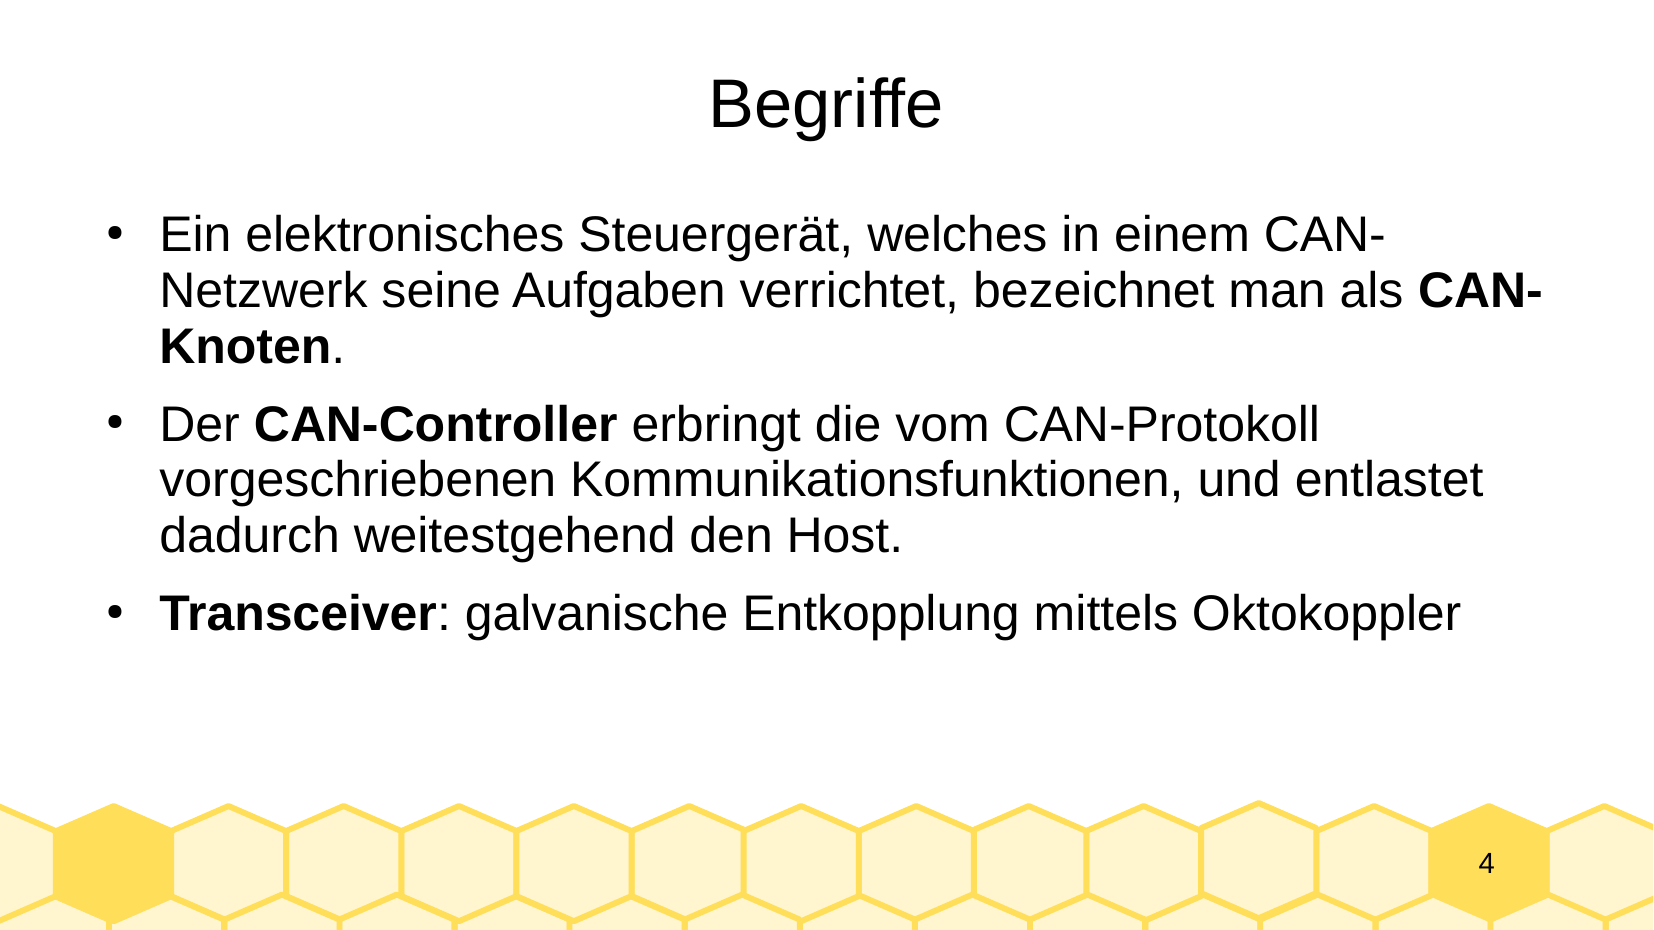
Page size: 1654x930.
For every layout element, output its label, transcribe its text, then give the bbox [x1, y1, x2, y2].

list Ein elektronisches Steuergerät, welches in einem CAN-Netzwerk seine Aufgaben verrichtet, bezeichnet man als CAN-Knoten. Der CAN-Controller erbringt die vom CAN-Protokoll vorgeschriebenen Kommunikationsfunktionen, und entlastet dadurch weitestgehend den Host. Transceiver: galvanische Entkopplung mittels Oktokoppler [88, 206, 1565, 739]
title Begriffe [88, 29, 1565, 178]
